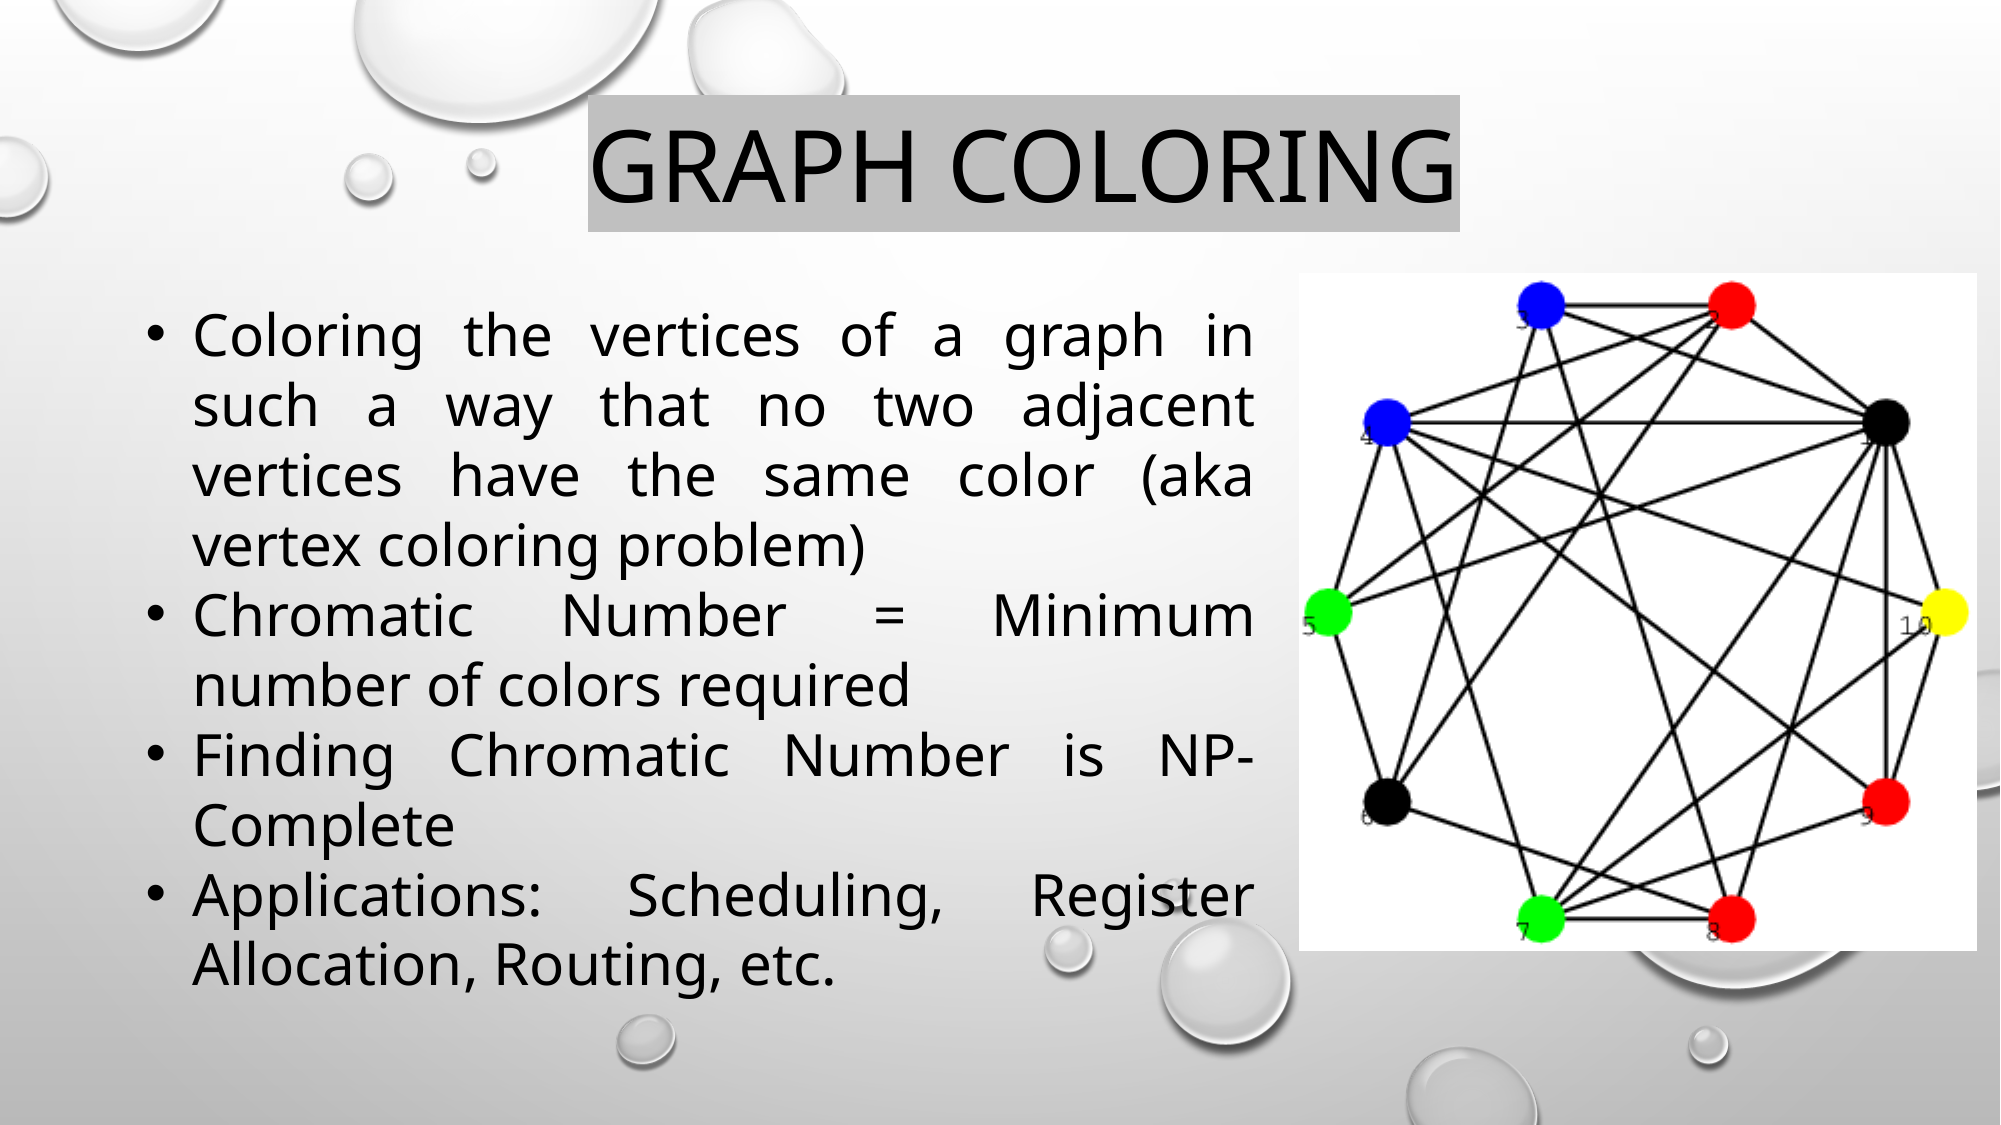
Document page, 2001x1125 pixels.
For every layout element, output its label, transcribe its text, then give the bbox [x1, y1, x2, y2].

picture [0, 0, 2000, 1125]
title Graph Coloring [274, 105, 1775, 232]
text_box Coloring the vertices of a graph in such a way that no two adjacent vertices have the same color (aka vertex coloring problem) Chromatic Number = Minimum number of colors required Finding Chromatic Number is NP-Complete Applications: Scheduling, Register Allocation, Routing, etc. [130, 290, 1271, 1006]
